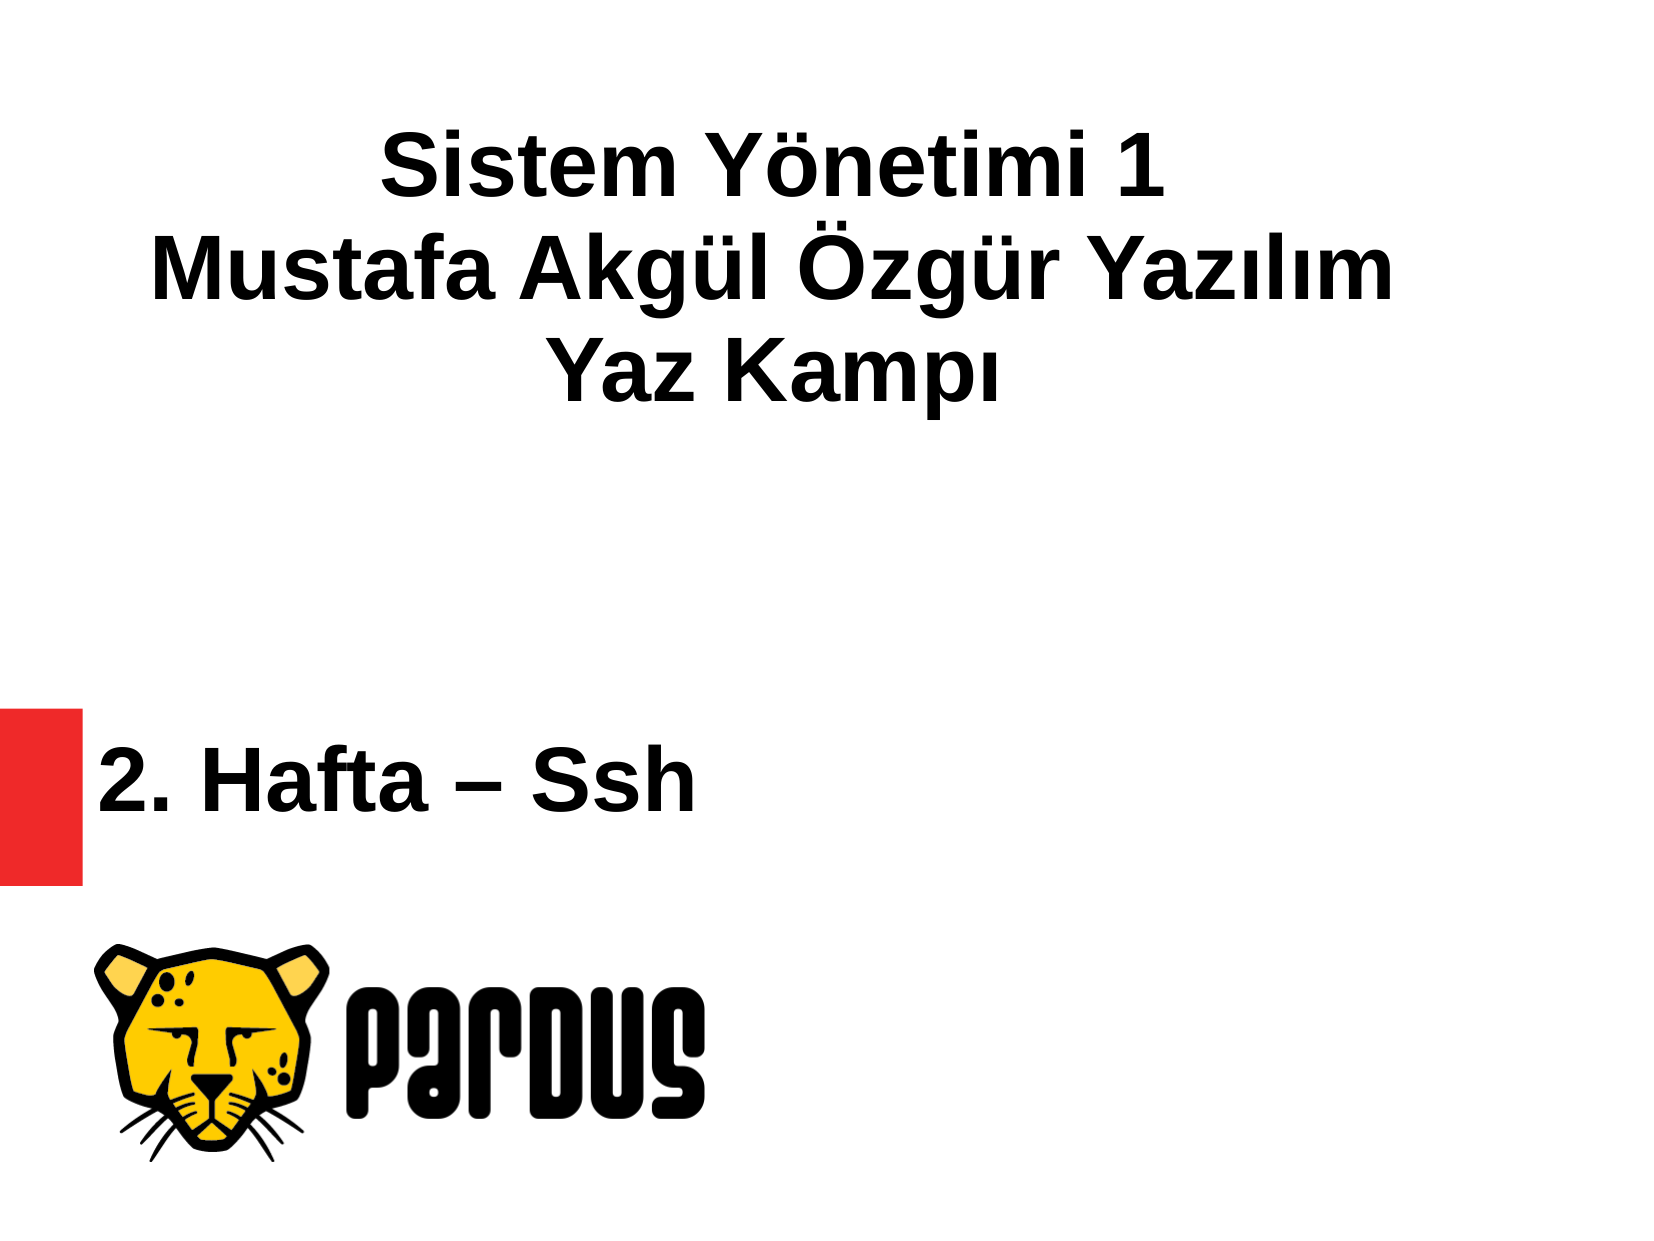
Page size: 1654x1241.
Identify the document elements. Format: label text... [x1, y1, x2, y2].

text_box Sistem Yönetimi 1 Mustafa Akgül Özgür Yazılım Yaz Kampı 2. Hafta – Ssh [82, 106, 1465, 839]
picture [94, 944, 705, 1162]
